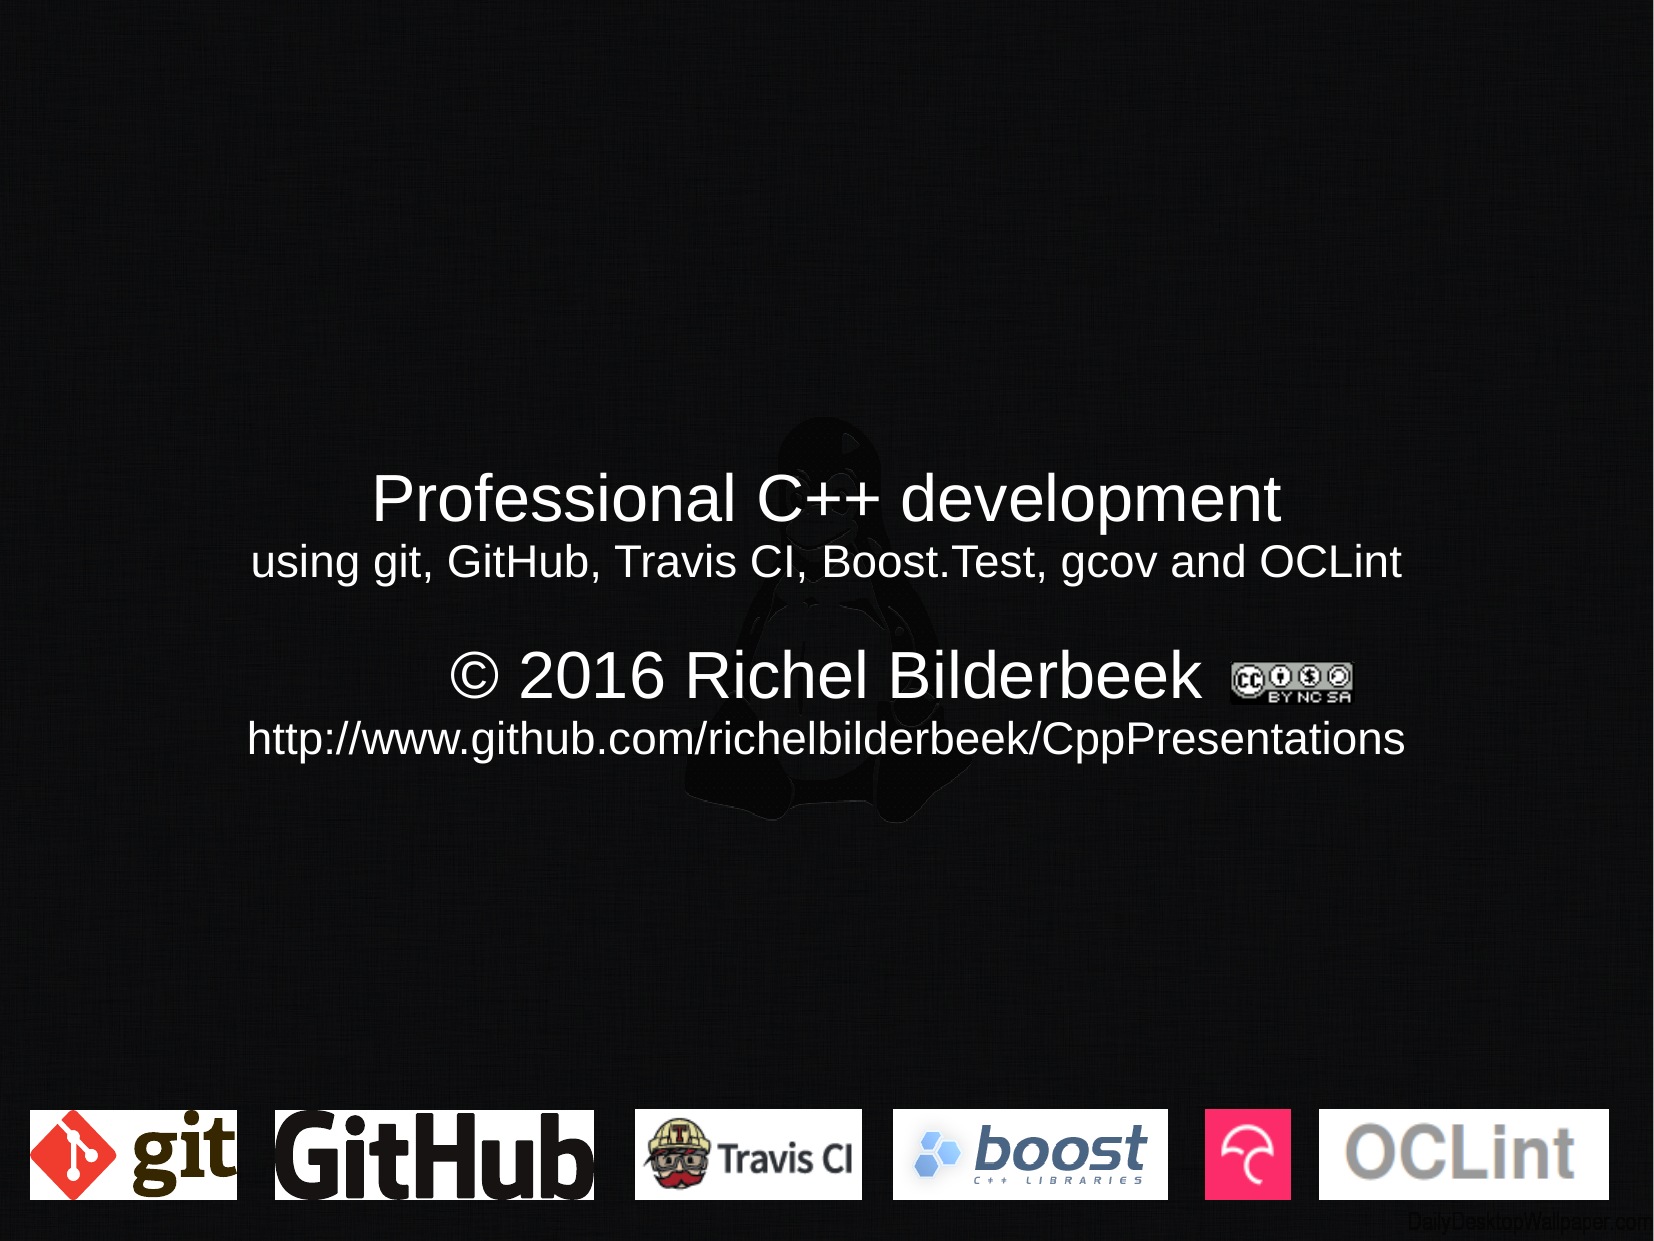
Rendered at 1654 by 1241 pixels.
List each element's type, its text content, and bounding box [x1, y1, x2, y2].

picture [0, 0, 1654, 1241]
subtitle Professional C++ development using git, GitHub, Travis CI, Boost.Test, gcov and OCLint © 2016 Richel Bilderbeek http://www.github.com/richelbilderbeek/CppPresentations [82, 290, 1571, 1010]
